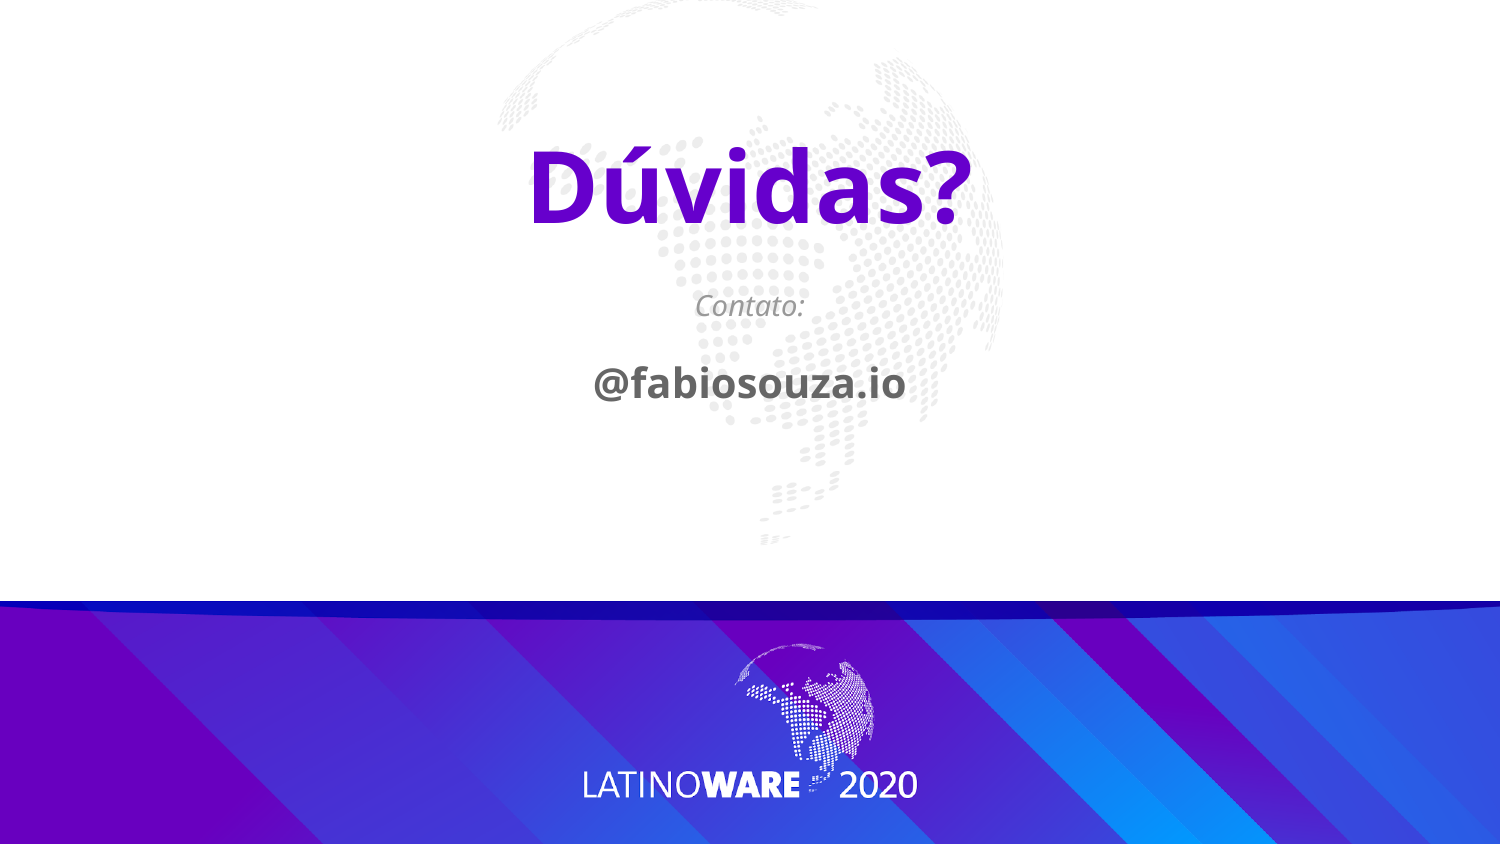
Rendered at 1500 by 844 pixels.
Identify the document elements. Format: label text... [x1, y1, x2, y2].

title @fabiosouza.io [148, 341, 1352, 423]
picture [0, 0, 1500, 844]
